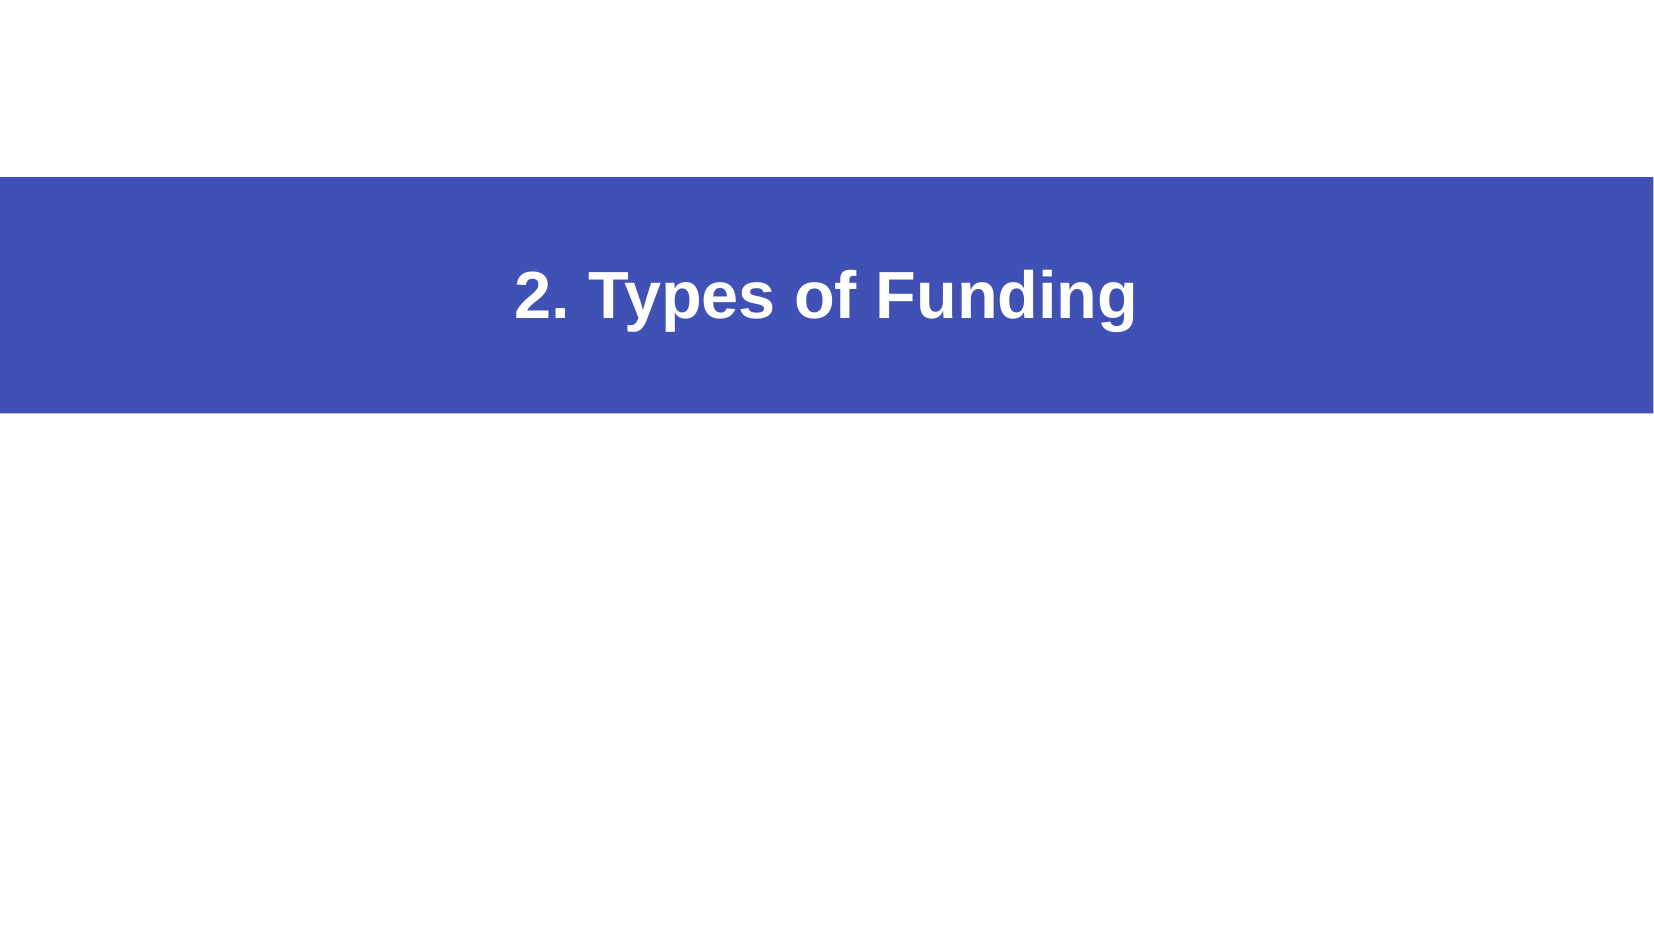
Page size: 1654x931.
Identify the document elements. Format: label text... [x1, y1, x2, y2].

title 2. Types of Funding [0, 177, 1654, 414]
